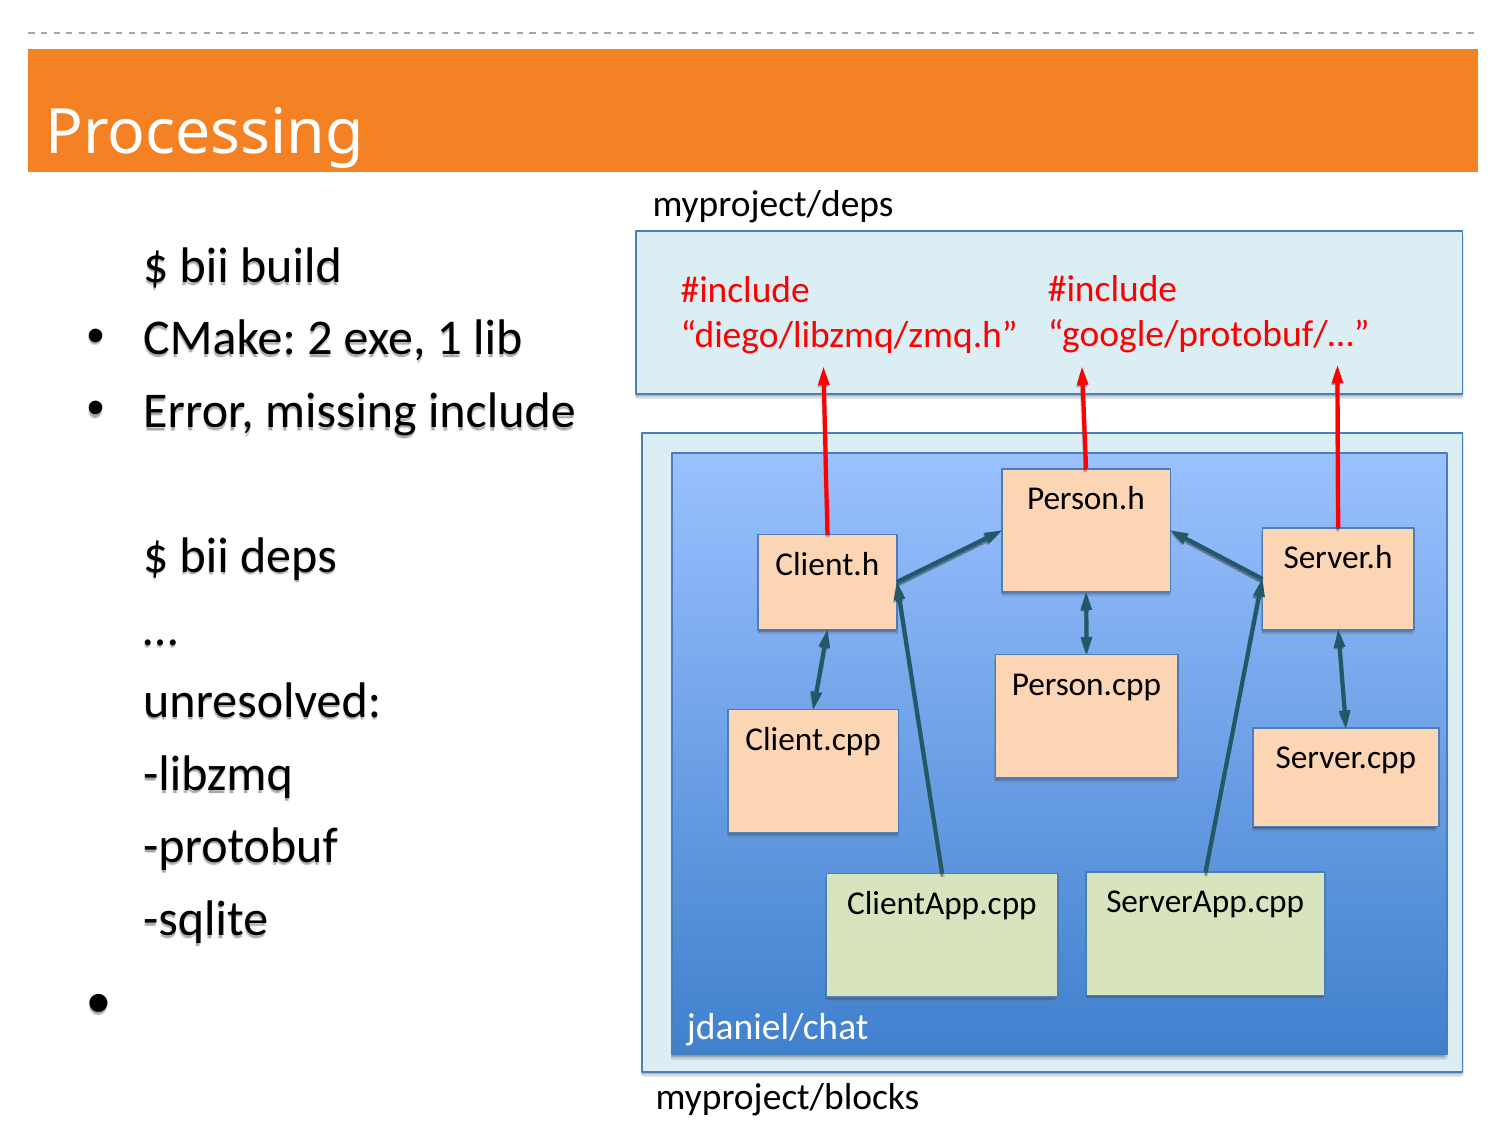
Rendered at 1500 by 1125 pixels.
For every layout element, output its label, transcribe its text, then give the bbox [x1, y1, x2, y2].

text_box #include “diego/libzmq/zmq.h” [665, 257, 1066, 364]
text_box jdaniel/chat [672, 453, 1447, 1055]
text_box Client.h [758, 534, 897, 630]
text_box jdaniel/chat [829, 453, 1082, 579]
list $ bii build CMake: 2 exe, 1 lib Error, missing include $ bii deps … unresolved: -libzmq -protobuf -sqlite [71, 224, 601, 1077]
text_box myproject/blocks [640, 1064, 1158, 1125]
text_box [642, 433, 1463, 1072]
text_box ClientApp.cpp [827, 873, 1058, 997]
text_box Server.h [1262, 528, 1414, 630]
text_box Server.cpp [1253, 728, 1439, 827]
text_box myproject/deps [637, 171, 1155, 233]
text_box Processing [30, 77, 1476, 200]
text_box Client.cpp [728, 709, 898, 833]
text_box Person.h [1002, 469, 1170, 592]
text_box ServerApp.cpp [1086, 872, 1325, 995]
text_box #include “google/protobuf/…” [1032, 256, 1433, 363]
text_box [1087, 433, 1335, 453]
text_box jdaniel/chat [1088, 453, 1335, 575]
text_box [828, 433, 1082, 453]
text_box Person.cpp [995, 655, 1178, 778]
text_box [636, 231, 1463, 394]
text_box [28, 49, 1478, 172]
